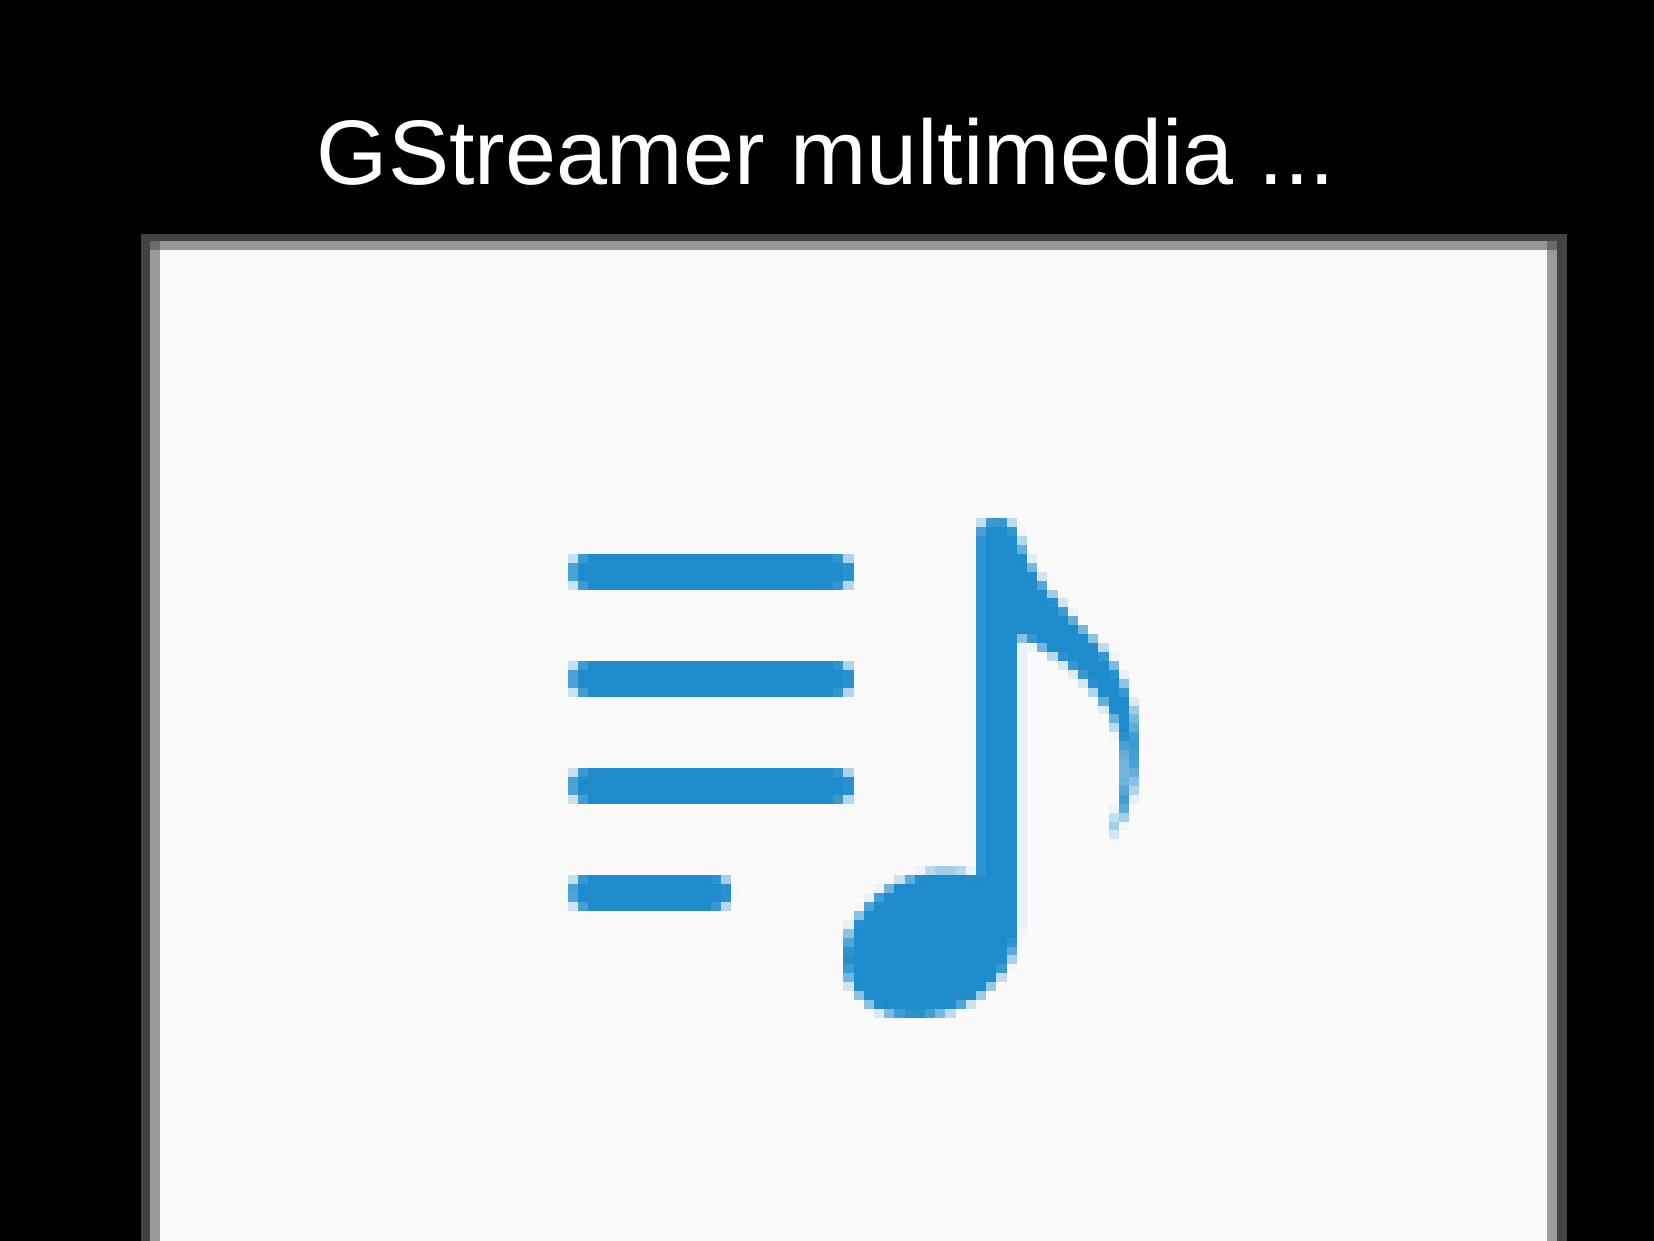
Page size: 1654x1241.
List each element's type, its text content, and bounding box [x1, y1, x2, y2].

text_box [0, 0, 1654, 1241]
title GStreamer multimedia ... [82, 56, 1571, 250]
